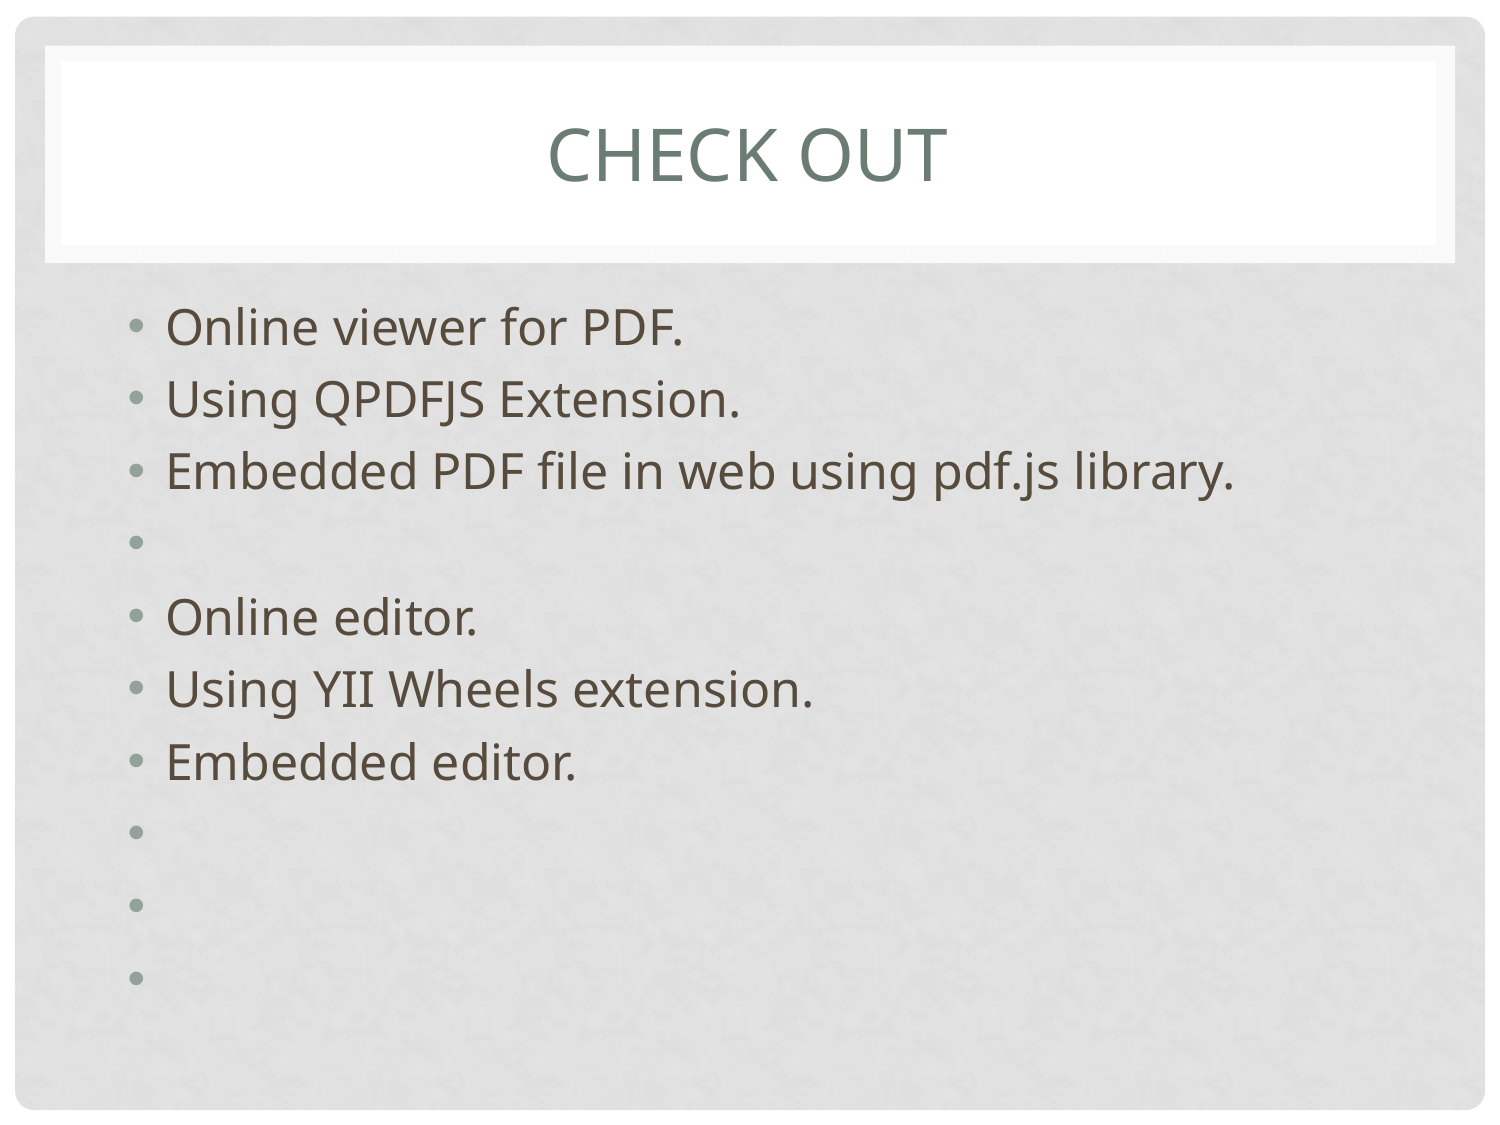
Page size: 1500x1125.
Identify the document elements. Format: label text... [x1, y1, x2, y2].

list Online viewer for PDF. Using QPDFJS Extension. Embedded PDF file in web using pdf.js library. Online editor. Using YII Wheels extension. Embedded editor. [75, 287, 1426, 1005]
title CHECK OUT [69, 66, 1426, 238]
